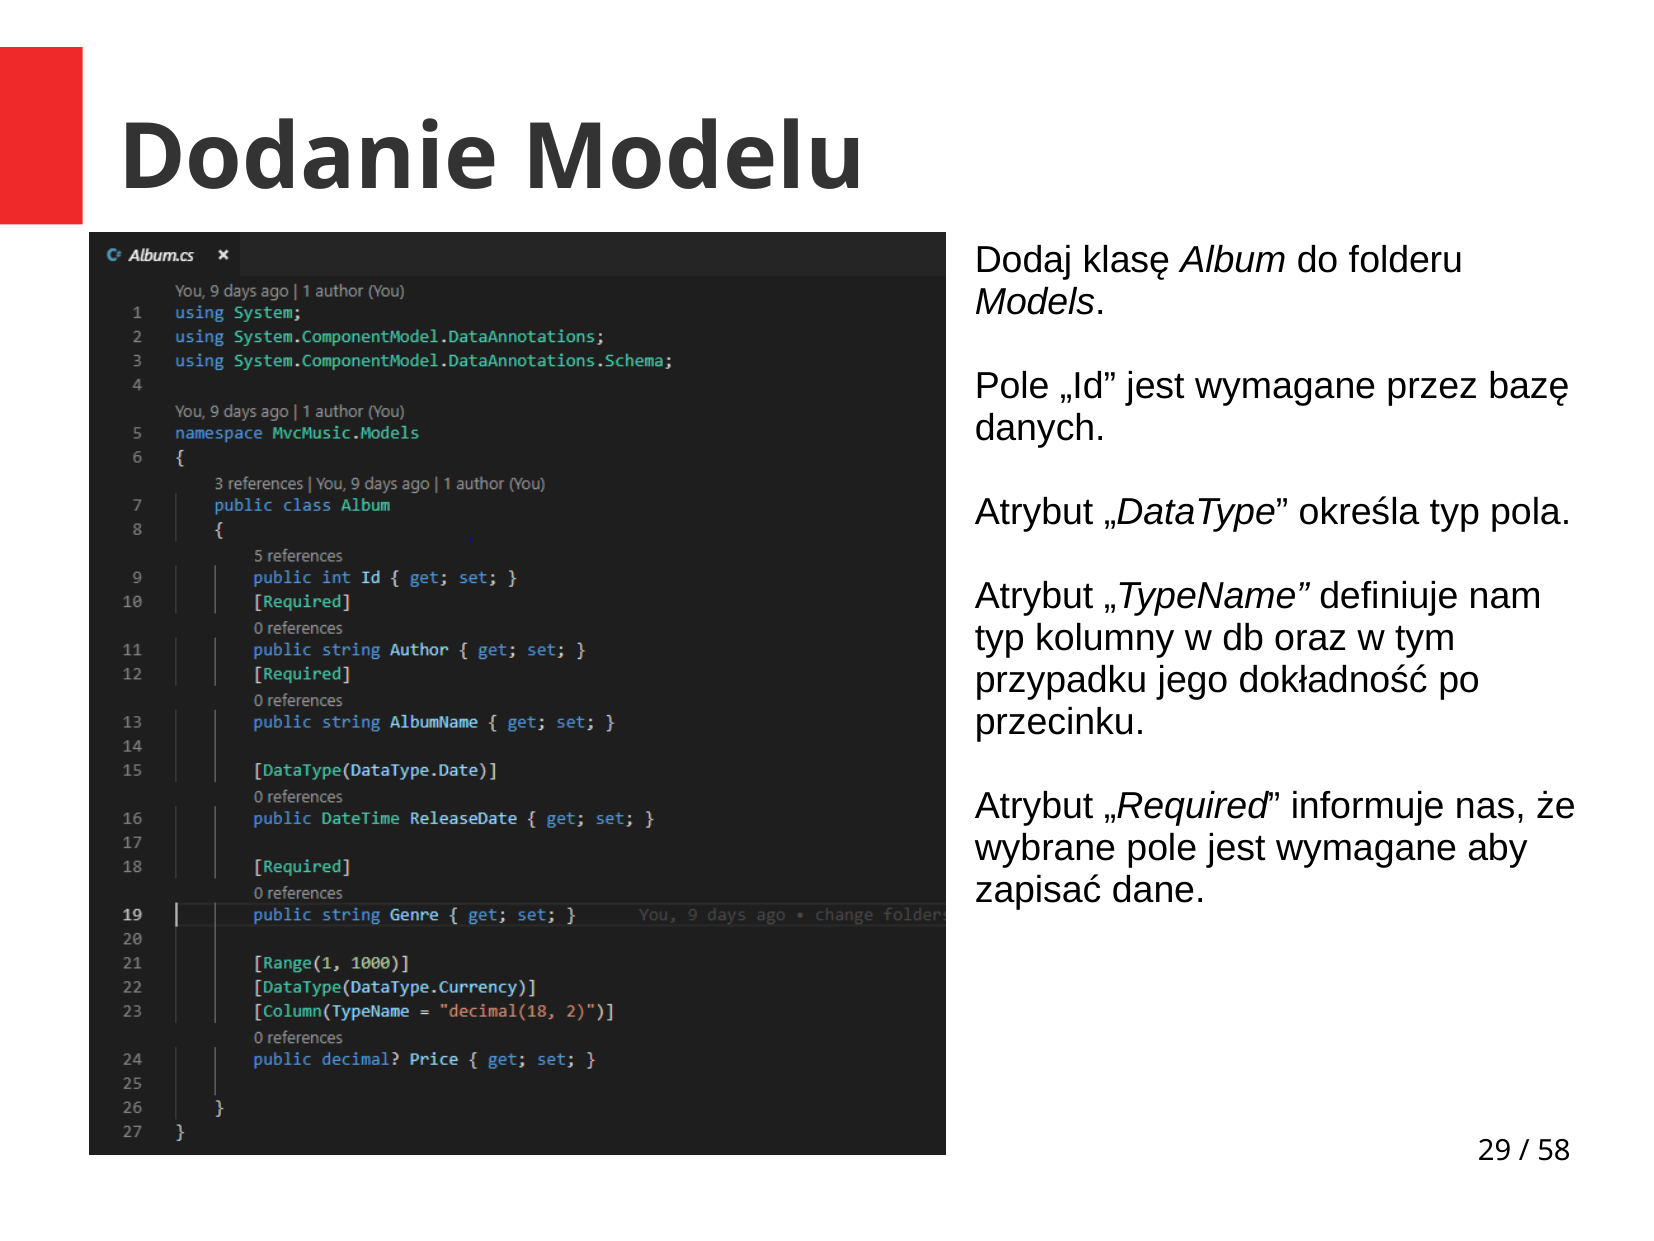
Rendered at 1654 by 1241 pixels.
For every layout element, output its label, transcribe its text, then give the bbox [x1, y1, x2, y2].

title Dodanie Modelu [118, 49, 1571, 257]
picture [89, 232, 946, 1156]
text_box Dodaj klasę Album do folderu Models. Pole „Id” jest wymagane przez bazę danych. Atrybut „DataType” określa typ pola. Atrybut „TypeName” definiuje nam typ kolumny w db oraz w tym przypadku jego dokładność po przecinku. Atrybut „Required” informuje nas, że wybrane pole jest wymagane aby zapisać dane. [960, 231, 1606, 918]
